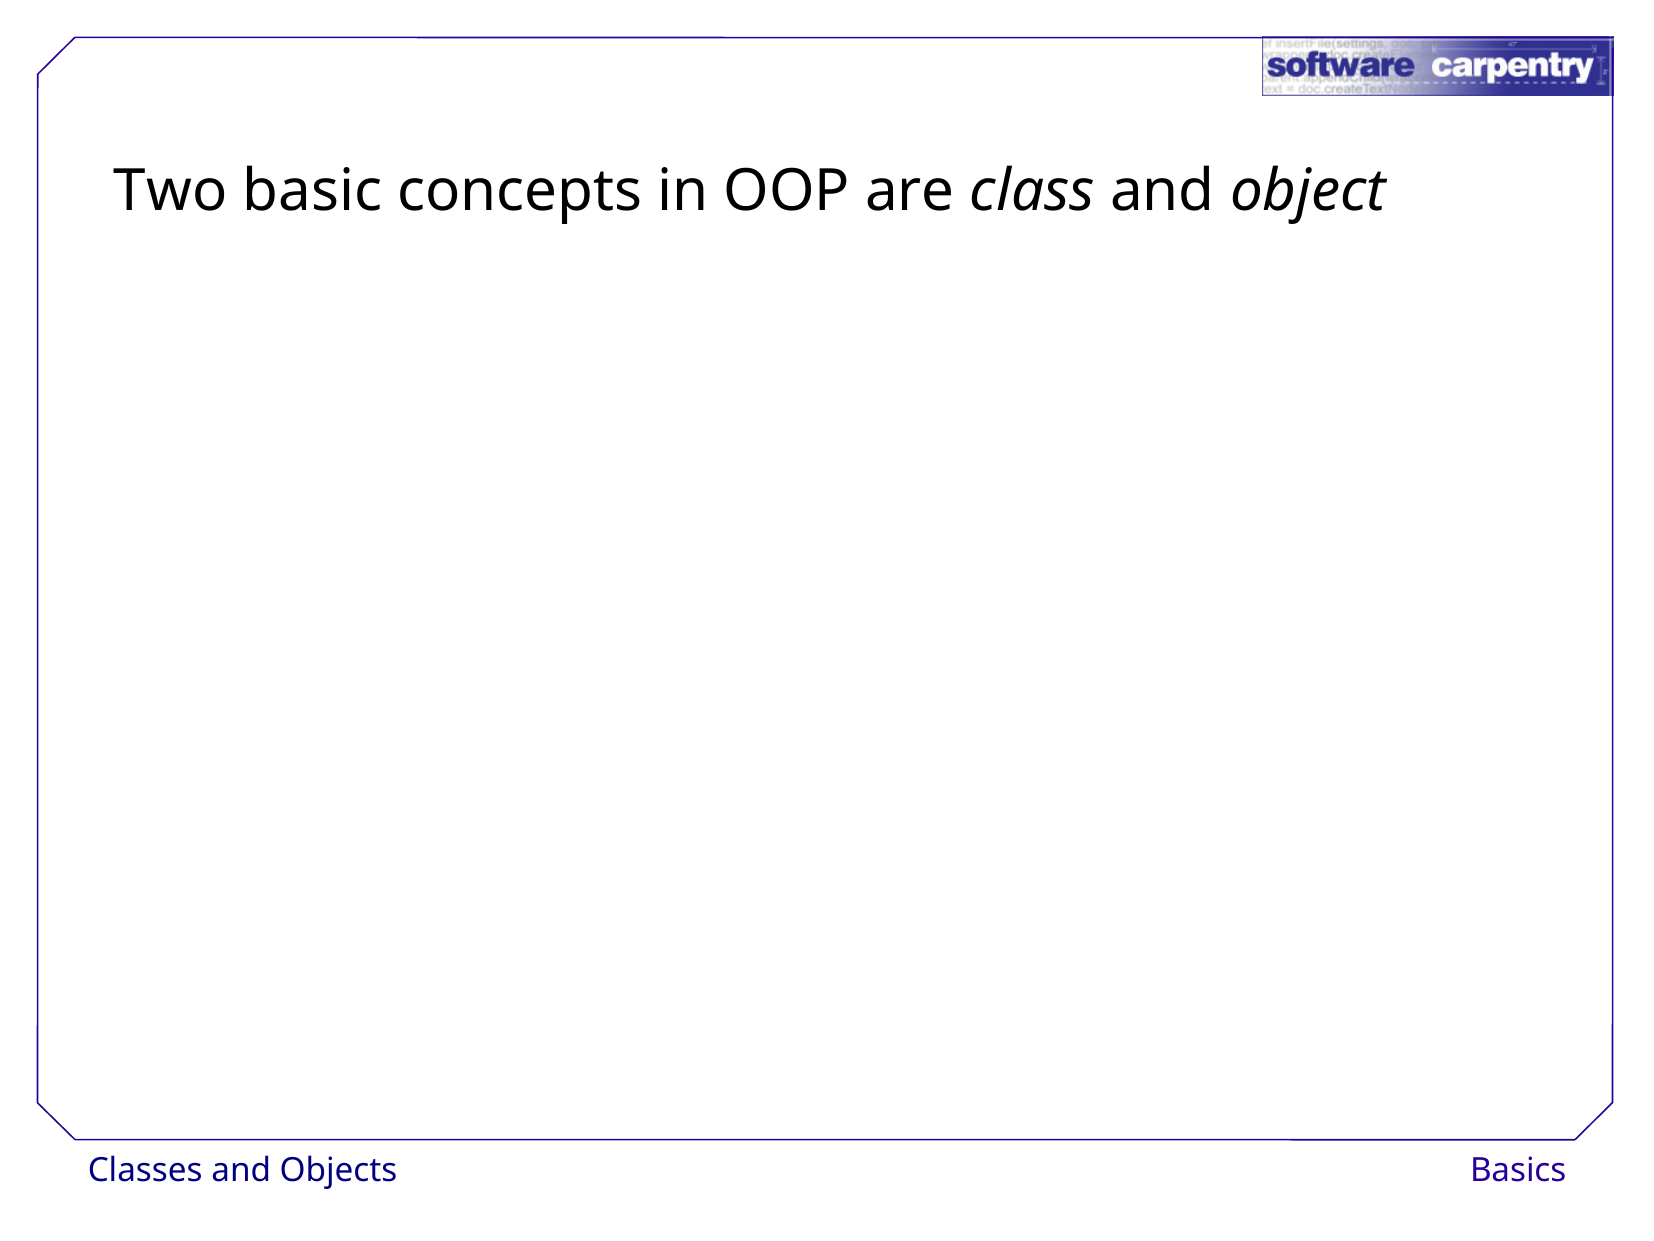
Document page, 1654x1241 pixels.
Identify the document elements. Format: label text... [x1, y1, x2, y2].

text_box Two basic concepts in OOP are class and object [99, 109, 1517, 231]
picture [1262, 36, 1614, 96]
